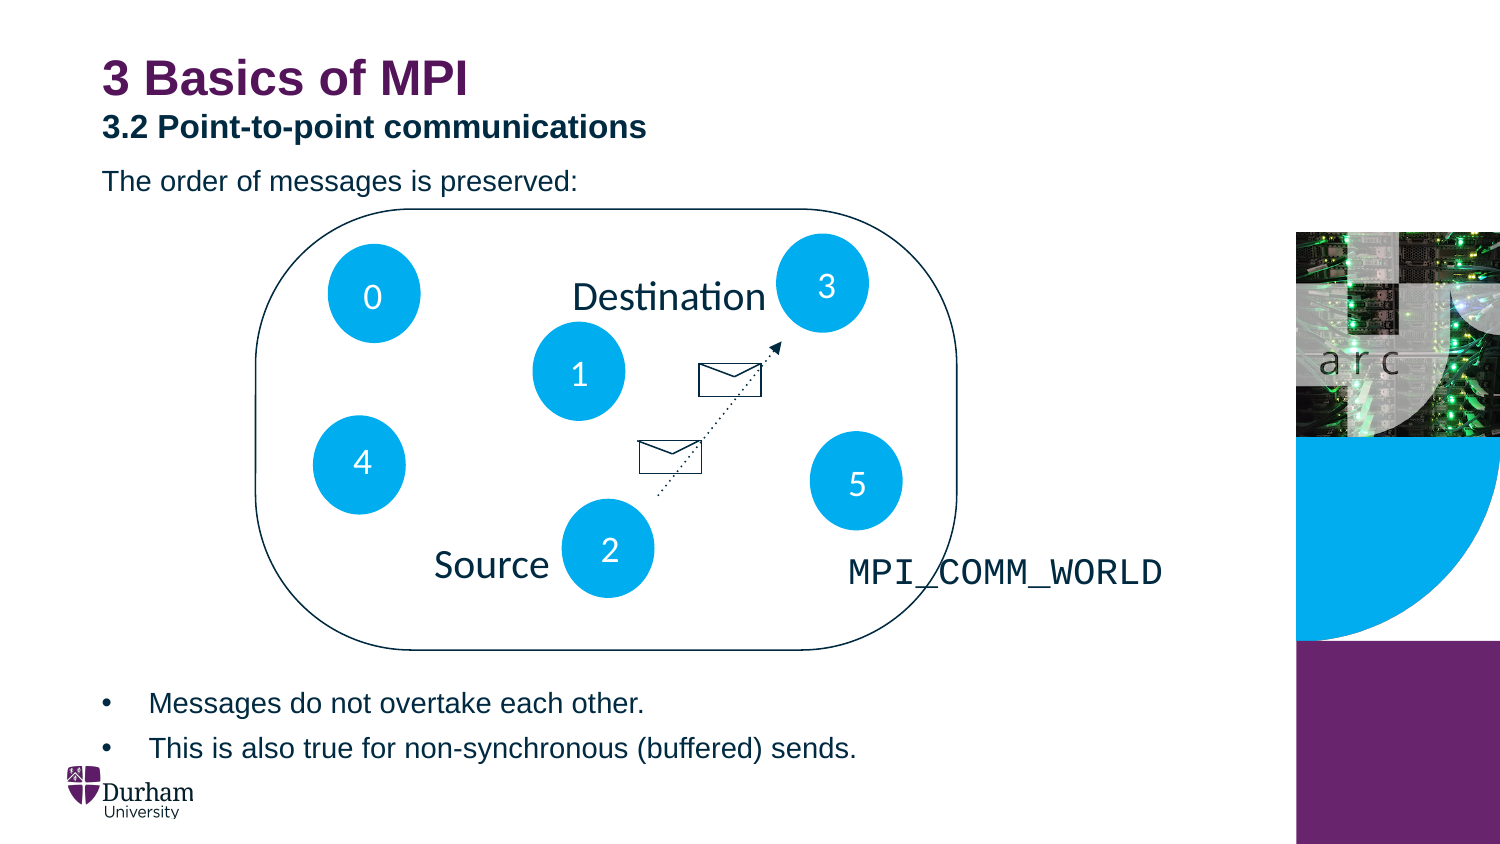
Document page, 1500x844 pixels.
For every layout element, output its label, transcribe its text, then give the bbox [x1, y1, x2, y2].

picture [1332, 467, 1500, 640]
text_box 3 [802, 253, 864, 314]
text_box Destination [554, 261, 782, 327]
text_box MPI_COMM_WORLD [833, 539, 1215, 600]
text_box [780, 233, 860, 333]
text_box [864, 260, 869, 306]
text_box [400, 441, 406, 489]
text_box [312, 415, 400, 515]
picture [67, 766, 193, 819]
text_box Source [389, 528, 565, 594]
title 3 Basics of MPI 3.2 Point-to-point communications [101, 45, 1399, 187]
text_box 2 [585, 517, 648, 578]
text_box [327, 243, 421, 344]
list The order of messages is preserved: Messages do not overtake each other. This is also true for non-synchronous (buffered) sends. [257, 210, 955, 649]
text_box [895, 453, 903, 509]
text_box [565, 498, 646, 598]
text_box [809, 431, 894, 531]
picture [1296, 232, 1500, 436]
text_box [617, 342, 626, 400]
text_box [648, 522, 655, 574]
text_box 4 [338, 429, 400, 490]
text_box [532, 327, 616, 421]
text_box 1 [554, 341, 617, 402]
list The order of messages is preserved: Messages do not overtake each other. This is also true for non-synchronous (buffered) sends. [101, 166, 1215, 751]
text_box [1296, 640, 1500, 844]
text_box 0 [348, 264, 411, 325]
text_box 5 [833, 451, 895, 512]
